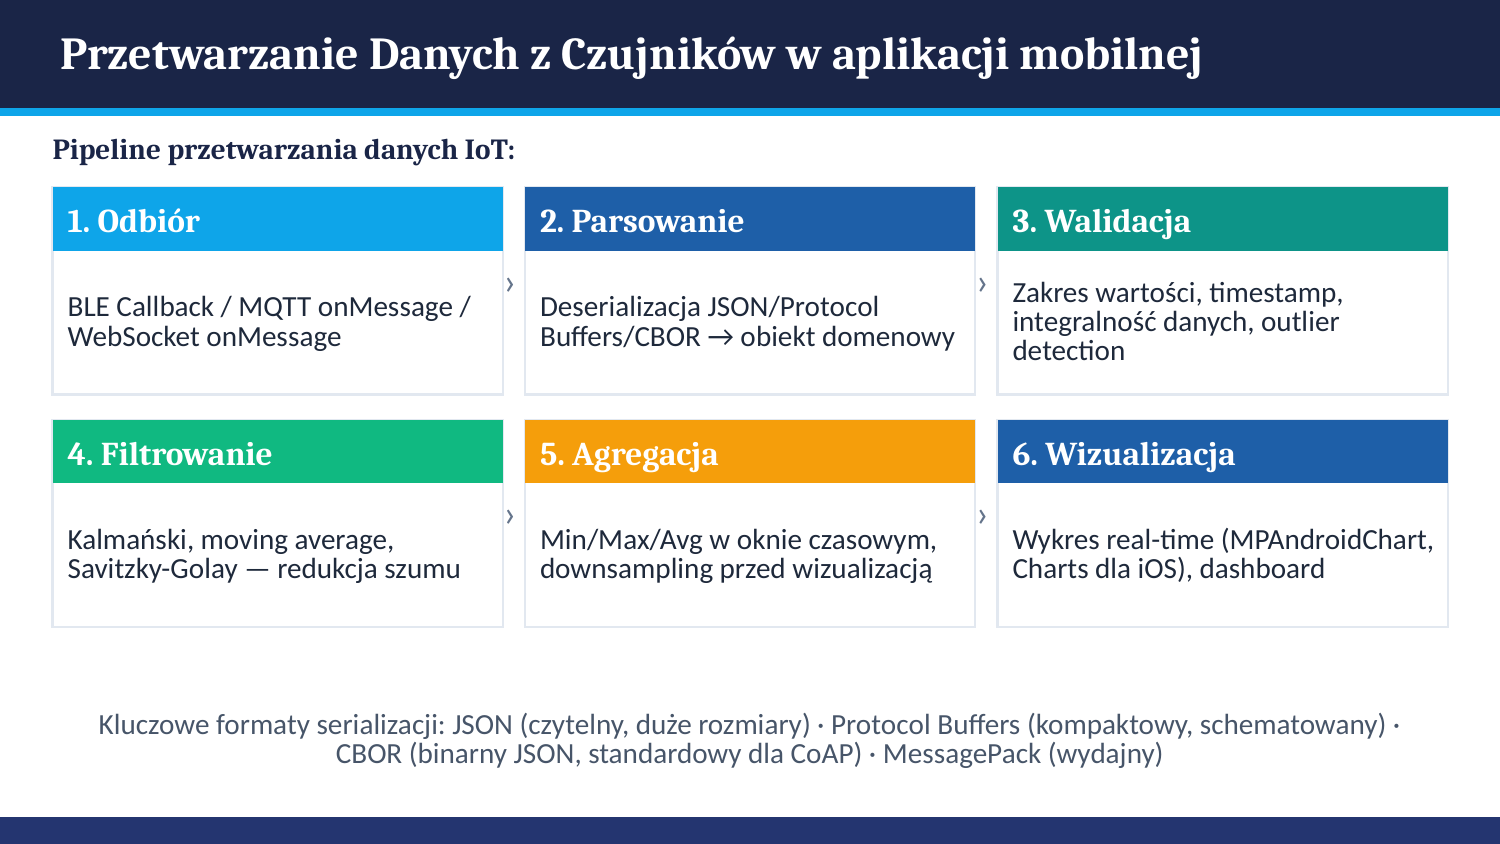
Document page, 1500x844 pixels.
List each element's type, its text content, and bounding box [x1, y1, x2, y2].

text_box [0, 817, 1500, 844]
text_box 3. Walidacja [1012, 198, 1440, 246]
text_box Wykres real-time (MPAndroidChart, Charts dla iOS), dashboard [1012, 495, 1440, 618]
text_box Kalmański, moving average, Savitzky-Golay — redukcja szumu [67, 495, 495, 618]
text_box [998, 420, 1448, 627]
text_box Przetwarzanie Danych z Czujników w aplikacji mobilnej [60, 6, 1440, 104]
text_box 1. Odbiór [67, 198, 495, 246]
text_box Min/Max/Avg w oknie czasowym, downsampling przed wizualizacją [540, 495, 968, 618]
text_box › [495, 248, 525, 323]
text_box 2. Parsowanie [540, 198, 968, 246]
text_box 5. Agregacja [540, 430, 968, 479]
text_box [998, 187, 1448, 394]
text_box 6. Wizualizacja [1012, 430, 1440, 479]
text_box [525, 420, 975, 627]
text_box › [495, 480, 525, 555]
text_box Deserializacja JSON/Protocol Buffers/CBOR → obiekt domenowy [540, 262, 968, 386]
text_box [0, 0, 1500, 116]
text_box BLE Callback / MQTT onMessage / WebSocket onMessage [67, 262, 495, 386]
text_box [53, 420, 503, 627]
text_box 4. Filtrowanie [67, 430, 495, 479]
text_box Pipeline przetwarzania danych IoT: [53, 128, 1448, 173]
text_box › [968, 480, 998, 555]
text_box Kluczowe formaty serializacji: JSON (czytelny, duże rozmiary) · Protocol Buffers (kompaktowy, schematowany) · CBOR (binarny JSON, standardowy dla CoAP) · MessagePack (wydajny) [53, 705, 1448, 777]
text_box › [968, 248, 998, 323]
text_box [53, 187, 503, 394]
text_box [525, 187, 975, 394]
text_box Zakres wartości, timestamp, integralność danych, outlier detection [1012, 262, 1440, 386]
